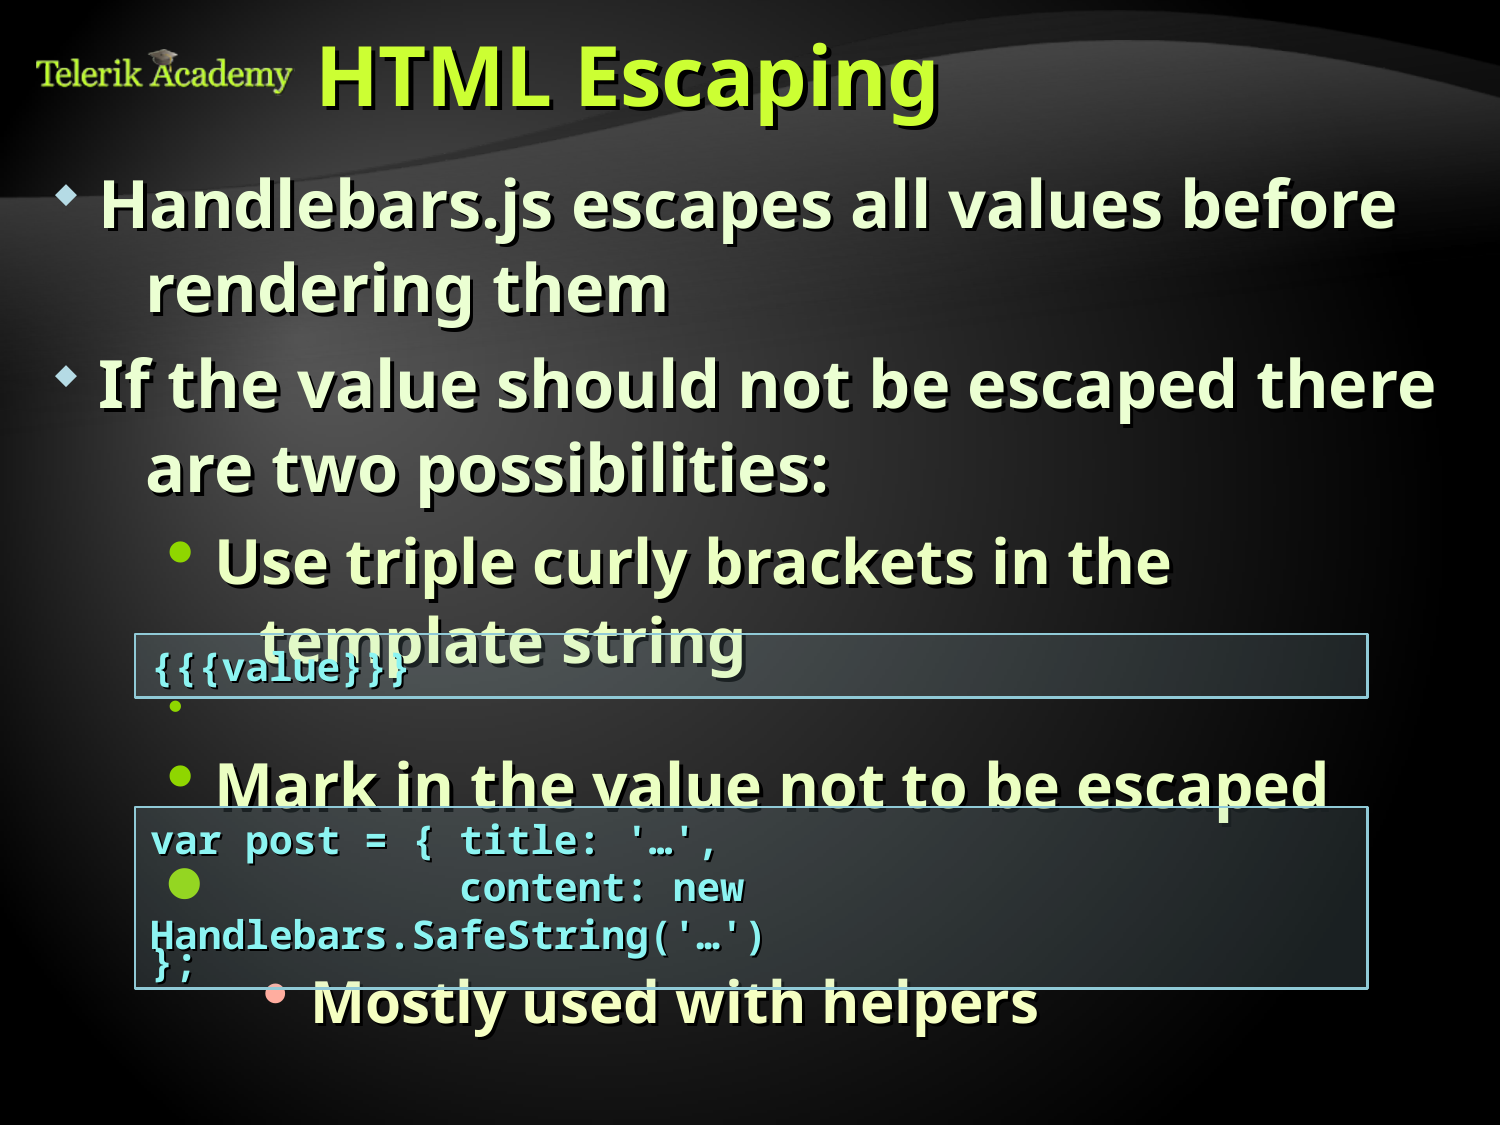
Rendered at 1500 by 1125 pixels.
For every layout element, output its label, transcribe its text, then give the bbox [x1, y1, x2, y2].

title HTML Escaping [300, 12, 1463, 149]
list Handlebars.js escapes all values before rendering them If the value should not be escaped there are two possibilities: Use triple curly brackets in the template string Mark in the value not to be escaped Mostly used with helpers [37, 149, 1463, 1101]
text_box var post = { title: '…', content: new Handlebars.SafeString('…') }; [135, 807, 1368, 943]
text_box {{{value}}} [135, 634, 1368, 698]
